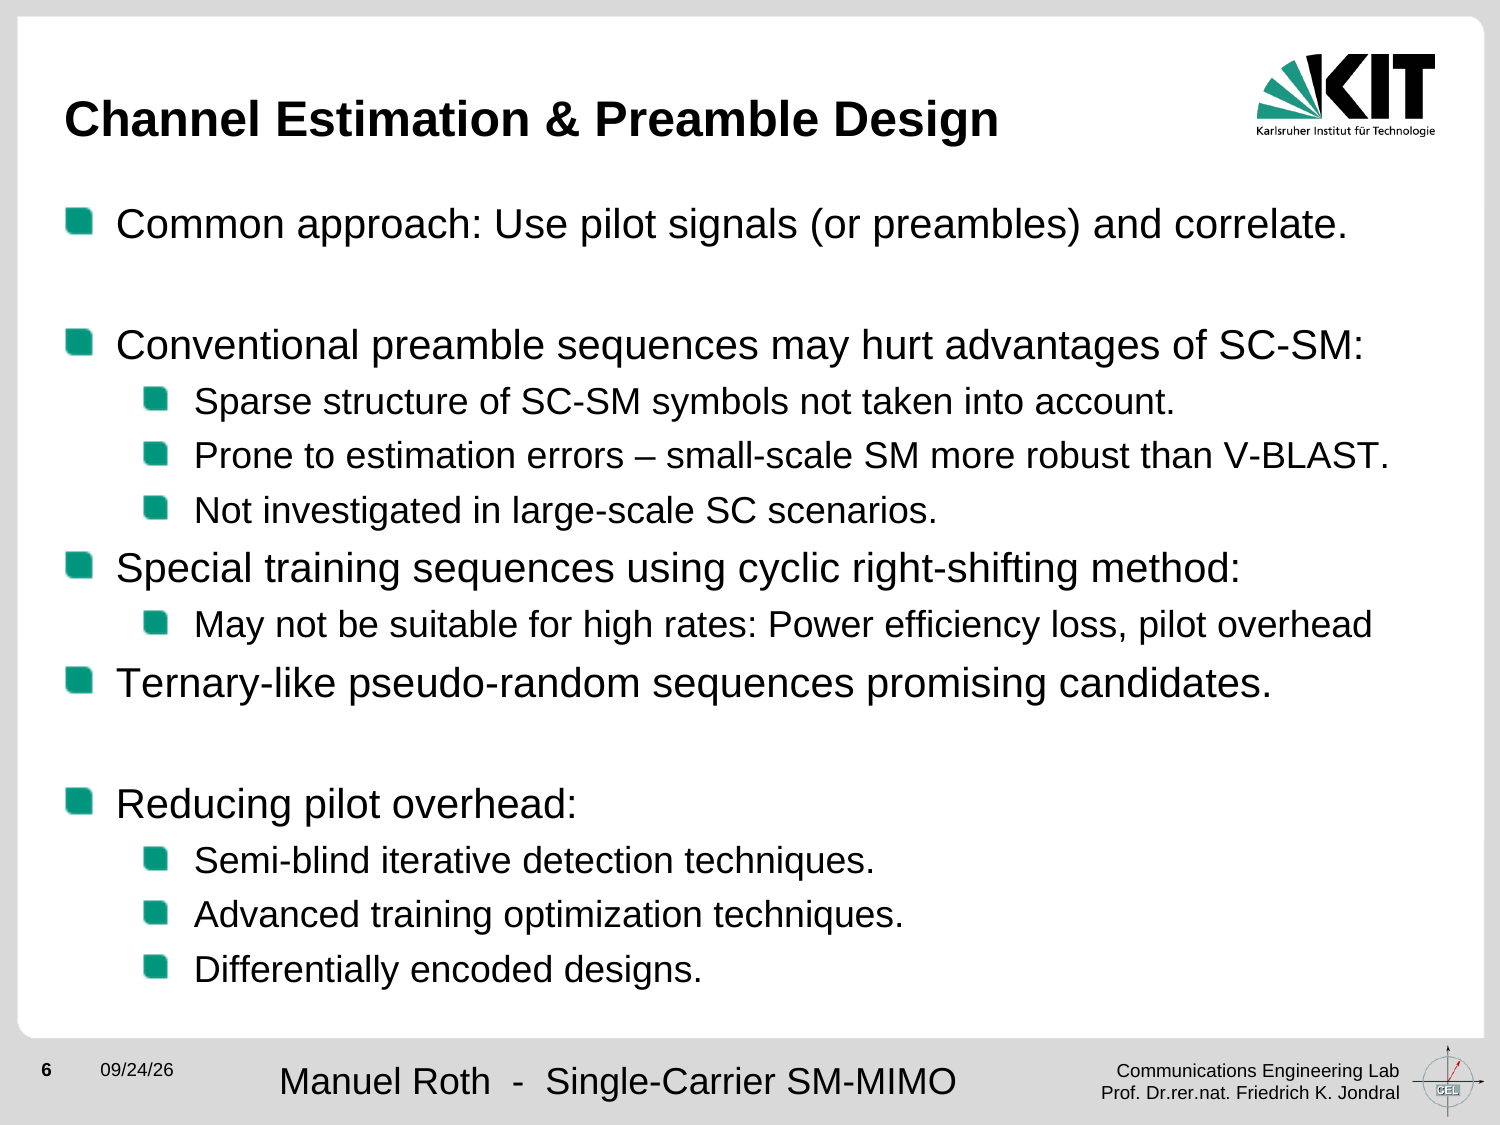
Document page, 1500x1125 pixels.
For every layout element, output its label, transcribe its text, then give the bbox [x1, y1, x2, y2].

list Common approach: Use pilot signals (or preambles) and correlate. Conventional preamble sequences may hurt advantages of SC-SM: Sparse structure of SC-SM symbols not taken into account. Prone to estimation errors – small-scale SM more robust than V-BLAST. Not investigated in large-scale SC scenarios. Special training sequences using cyclic right-shifting method: May not be suitable for high rates: Power efficiency loss, pilot overhead Ternary-like pseudo-random sequences promising candidates. Reducing pilot overhead: Semi-blind iterative detection techniques. Advanced training optimization techniques. Differentially encoded designs. [64, 196, 1436, 1000]
picture [0, 0, 1500, 1125]
title Channel Estimation & Preamble Design [64, 54, 1198, 147]
